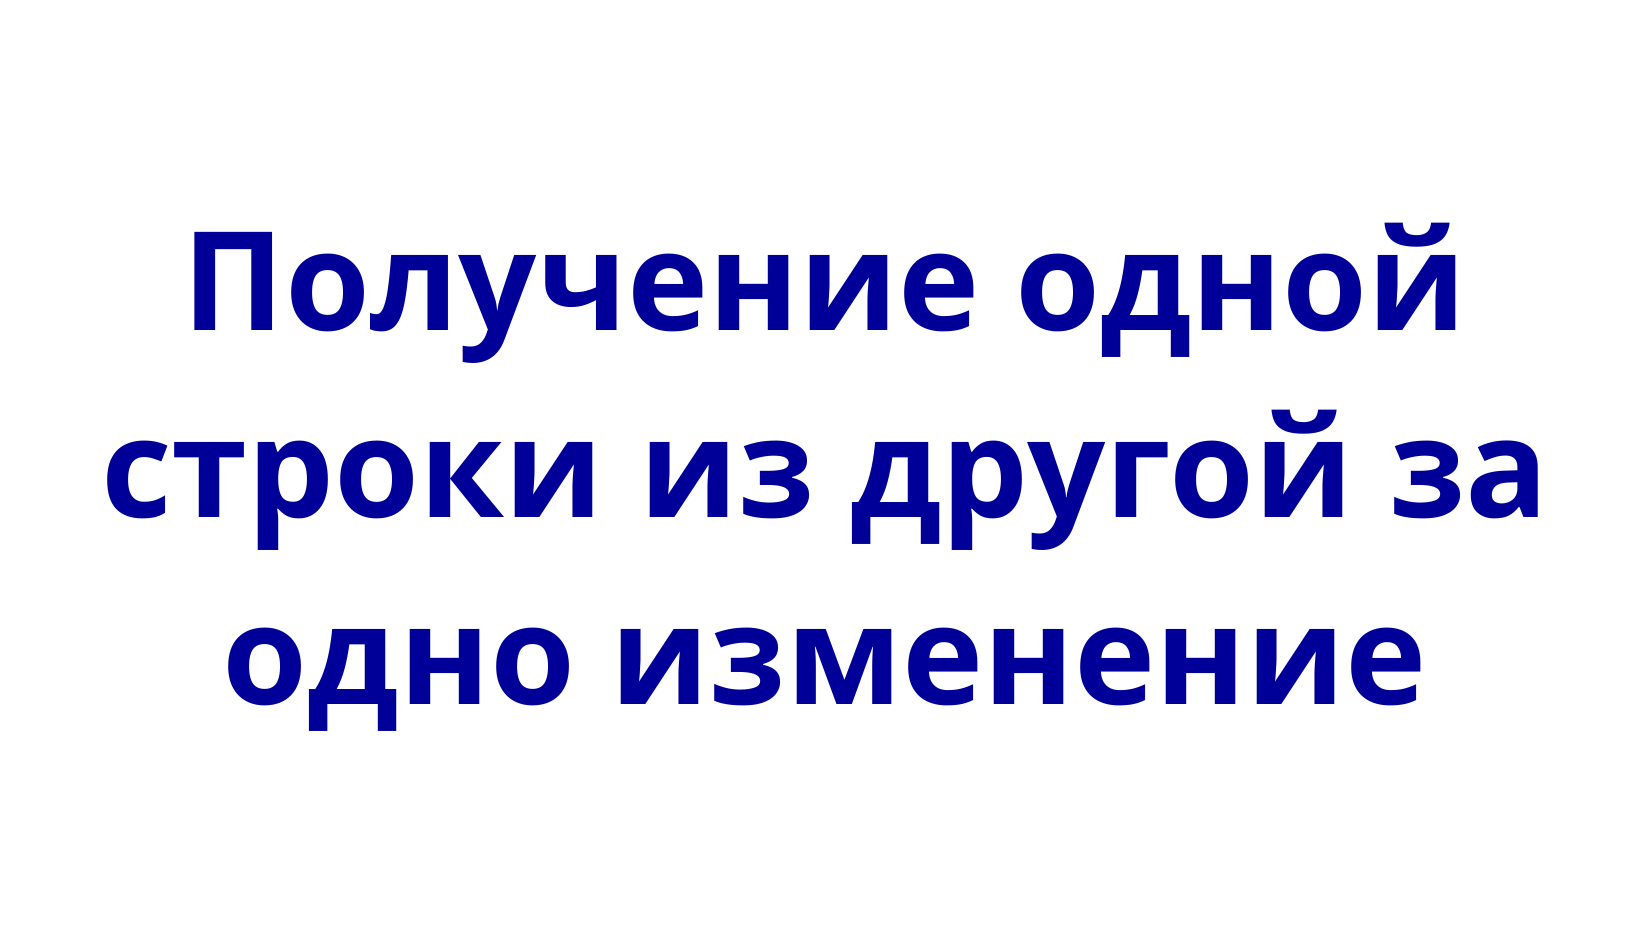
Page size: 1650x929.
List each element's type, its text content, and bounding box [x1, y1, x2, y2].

subtitle Получение одной строки из другой за одно изменение [0, 0, 1650, 929]
